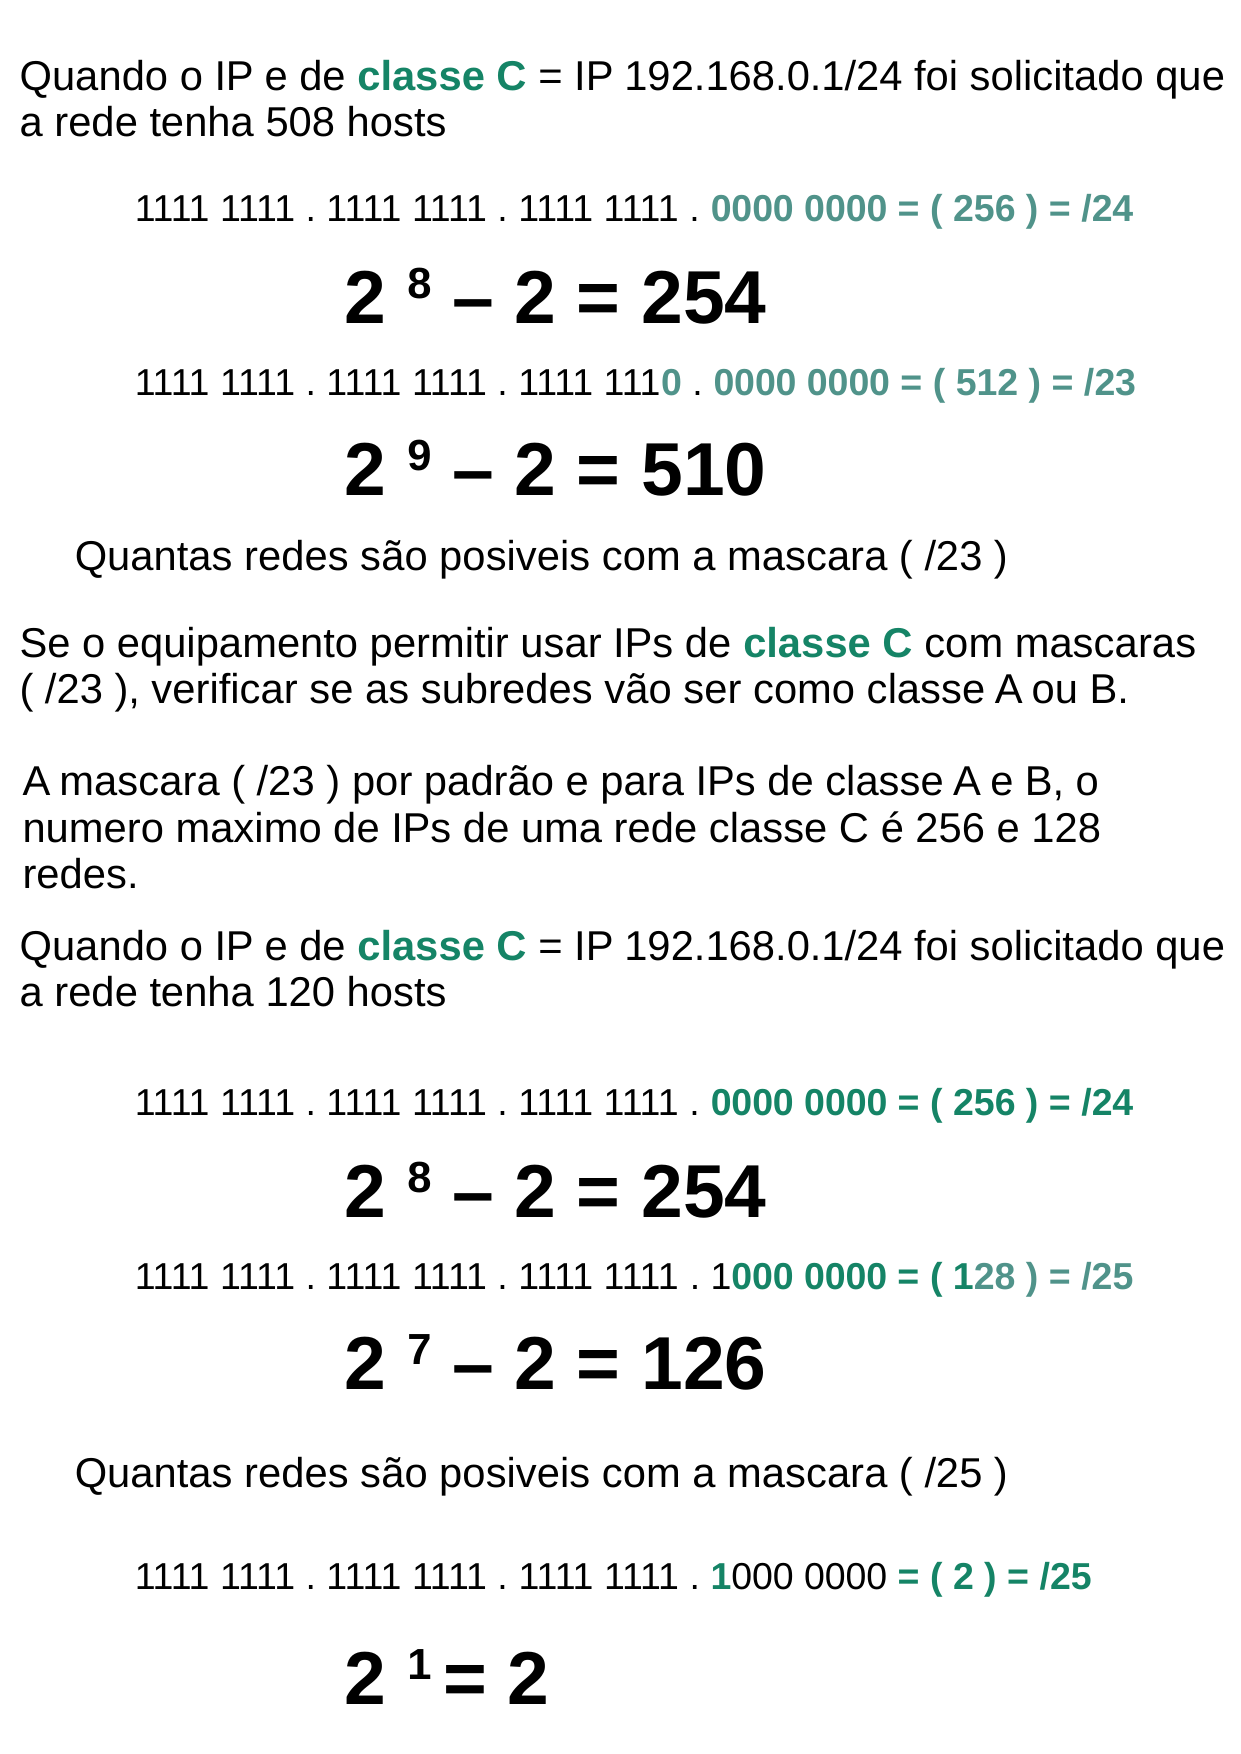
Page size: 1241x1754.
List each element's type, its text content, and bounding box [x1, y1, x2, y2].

text_box Quantas redes são posiveis com a mascara ( /25 ) [60, 1442, 1226, 1505]
text_box 1111 1111 . 1111 1111 . 1111 1111 . 0000 0000 = ( 256 ) = /24 [120, 1073, 1186, 1173]
text_box 1111 1111 . 1111 1111 . 1111 1111 . 1000 0000 = ( 2 ) = /25 [120, 1547, 1186, 1605]
text_box 2 7 – 2 = 126 [330, 1313, 811, 1413]
text_box A mascara ( /23 ) por padrão e para IPs de classe A e B, o numero maximo de IPs de uma rede classe C é 256 e 128 redes. [7, 750, 1241, 905]
text_box Se o equipamento permitir usar IPs de classe C com mascaras ( /23 ), verificar se as subredes vão ser como classe A ou B. [4, 612, 1216, 721]
text_box Quando o IP e de classe C = IP 192.168.0.1/24 foi solicitado que a rede tenha 508 hosts [4, 45, 1241, 153]
text_box 2 8 – 2 = 254 [330, 279, 811, 347]
text_box 2 8 – 2 = 254 [330, 1173, 811, 1241]
text_box Quando o IP e de classe C = IP 192.168.0.1/24 foi solicitado que a rede tenha 120 hosts [4, 915, 1241, 1023]
text_box 2 9 – 2 = 510 [330, 420, 811, 519]
text_box 1111 1111 . 1111 1111 . 1111 1110 . 0000 0000 = ( 512 ) = /23 [120, 353, 1186, 411]
text_box 1111 1111 . 1111 1111 . 1111 1111 . 0000 0000 = ( 256 ) = /24 [120, 180, 1186, 279]
text_box 2 1 = 2 [330, 1628, 811, 1728]
text_box Quantas redes são posiveis com a mascara ( /23 ) [60, 525, 1226, 587]
text_box 1111 1111 . 1111 1111 . 1111 1111 . 1000 0000 = ( 128 ) = /25 [120, 1247, 1186, 1305]
